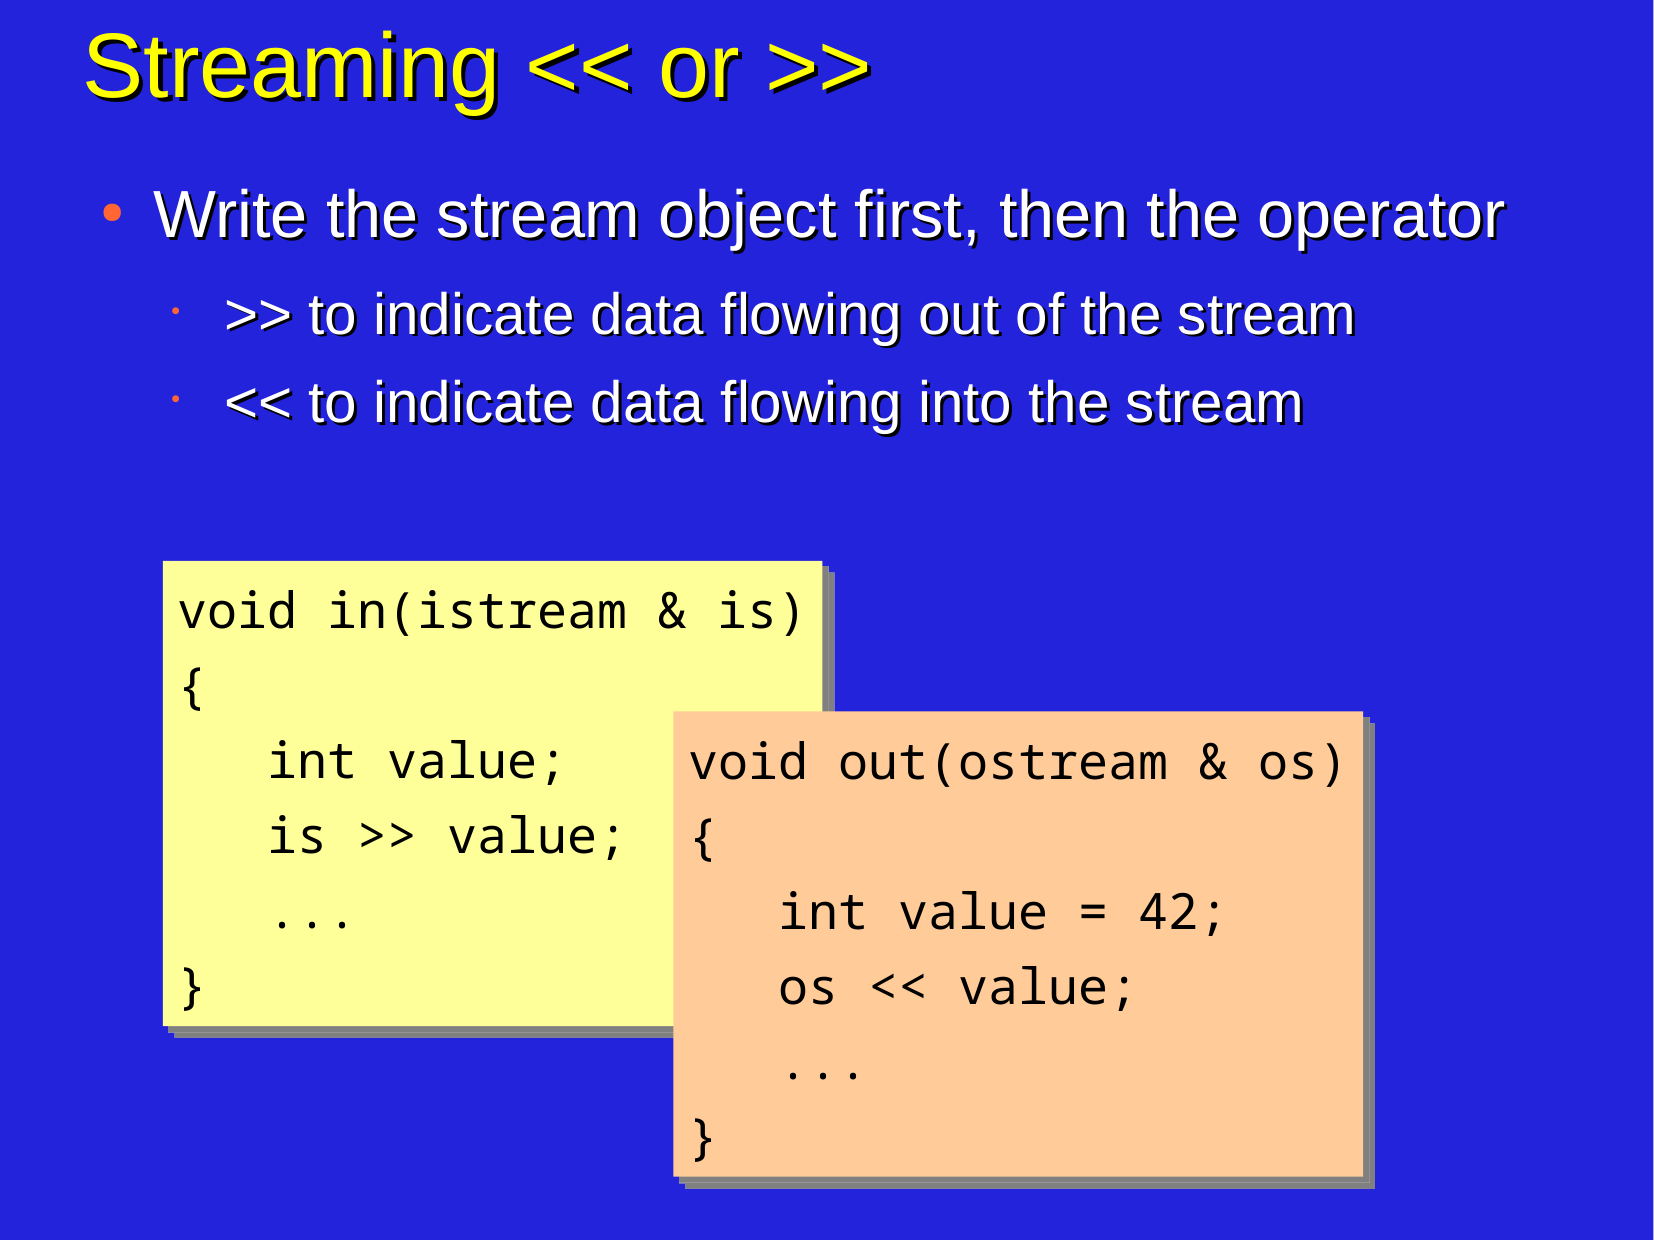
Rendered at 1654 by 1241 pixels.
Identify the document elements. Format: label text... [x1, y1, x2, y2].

text_box void in(istream & is) { int value; is >> value; ... } [162, 560, 823, 1027]
list Write the stream object first, then the operator >> to indicate data flowing out of the stream << to indicate data flowing into the stream [82, 177, 1571, 1182]
text_box void out(ostream & os) { int value = 42; os << value; ... } [673, 711, 1364, 1177]
title Streaming << or >> [82, 2, 1571, 130]
